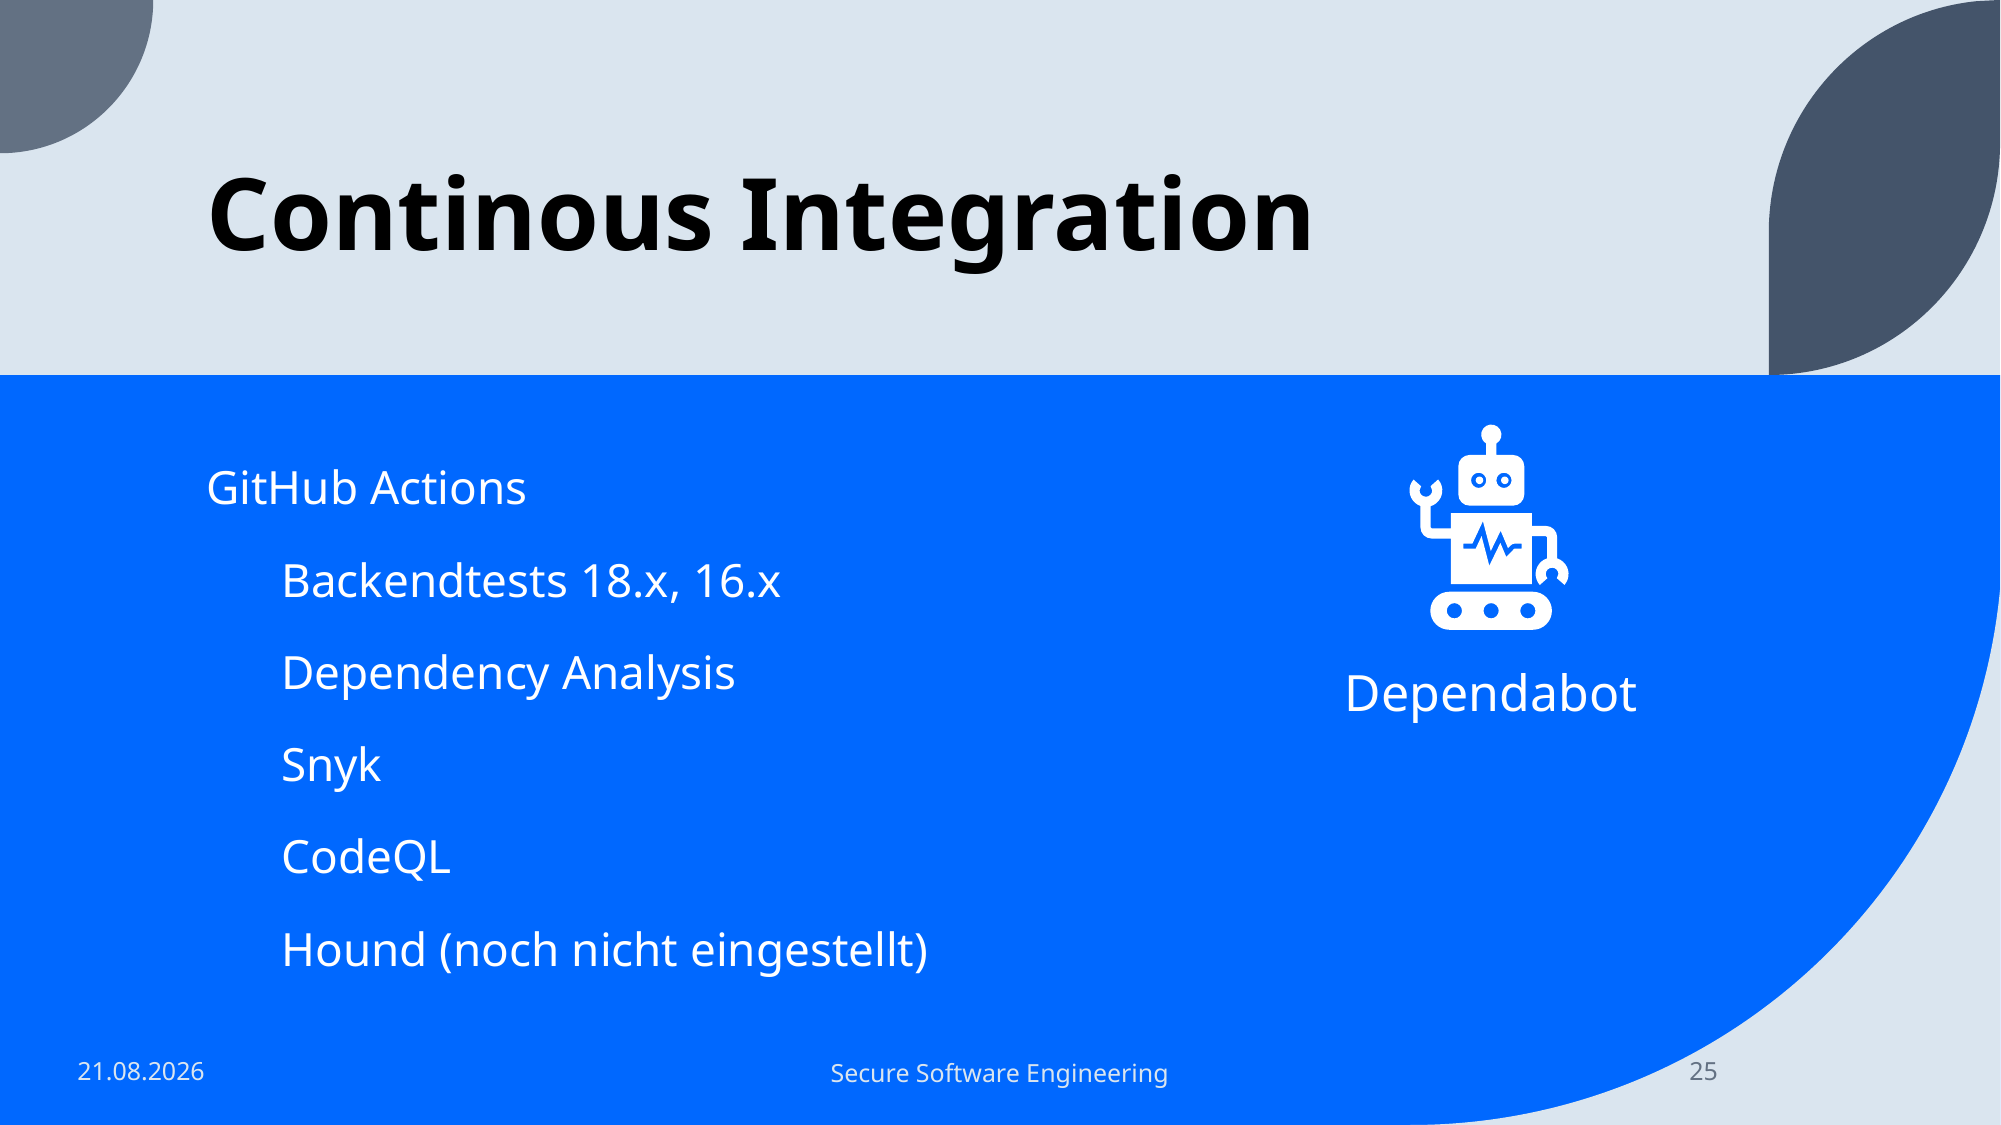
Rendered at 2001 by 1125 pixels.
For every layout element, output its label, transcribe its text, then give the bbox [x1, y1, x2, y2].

text_box Secure Software Engineering [662, 1042, 1338, 1103]
picture [1368, 408, 1615, 653]
text_box 25 [1674, 1042, 1938, 1103]
text_box Dependabot [1322, 653, 1660, 730]
title Continous Integration [191, 62, 1796, 280]
text_box 27.07.2022 [62, 1042, 513, 1103]
list GitHub Actions Backendtests 18.x, 16.x Dependency Analysis Snyk CodeQL Hound (noch nicht eingestellt) [191, 435, 1796, 999]
